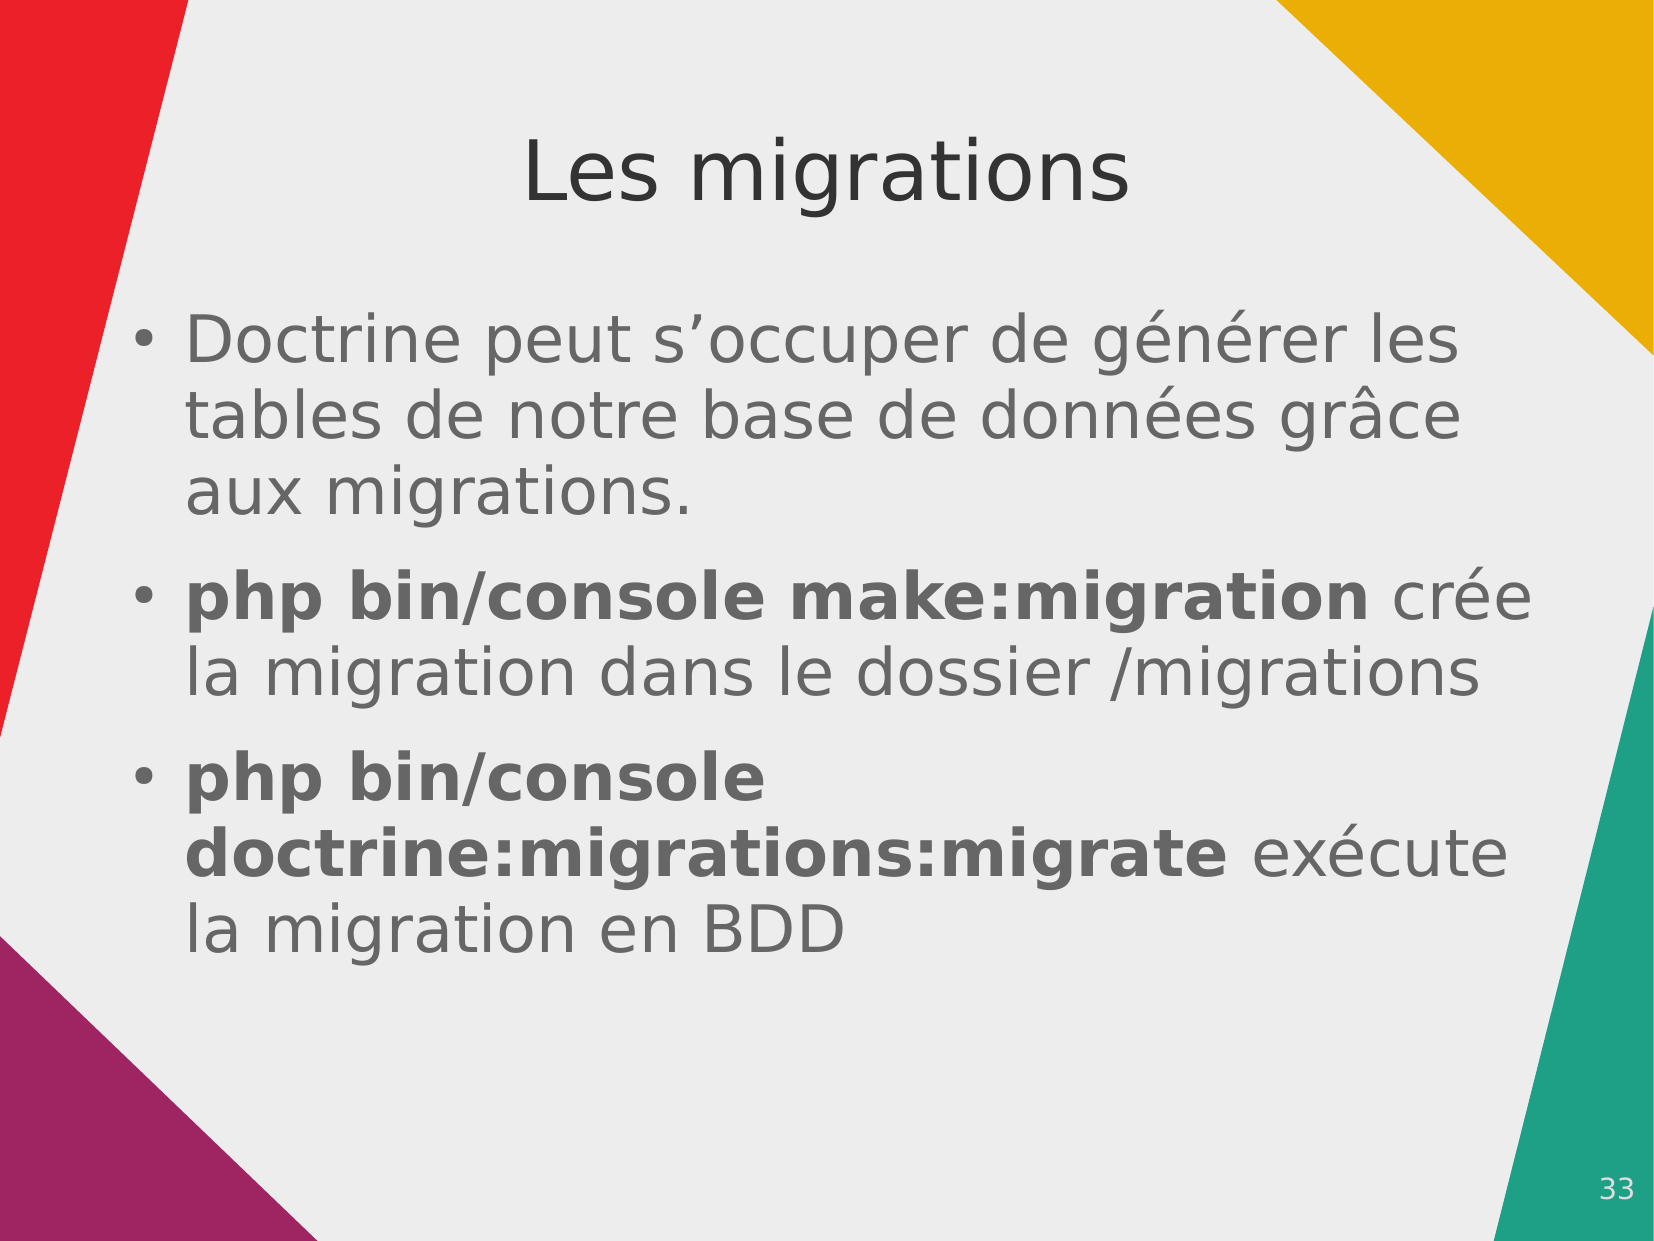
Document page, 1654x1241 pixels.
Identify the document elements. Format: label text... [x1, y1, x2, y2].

list Doctrine peut s’occuper de générer les tables de notre base de données grâce aux migrations. php bin/console make:migration crée la migration dans le dossier /migrations php bin/console doctrine:migrations:migrate exécute la migration en BDD [114, 302, 1539, 1033]
title Les migrations [114, 73, 1539, 271]
